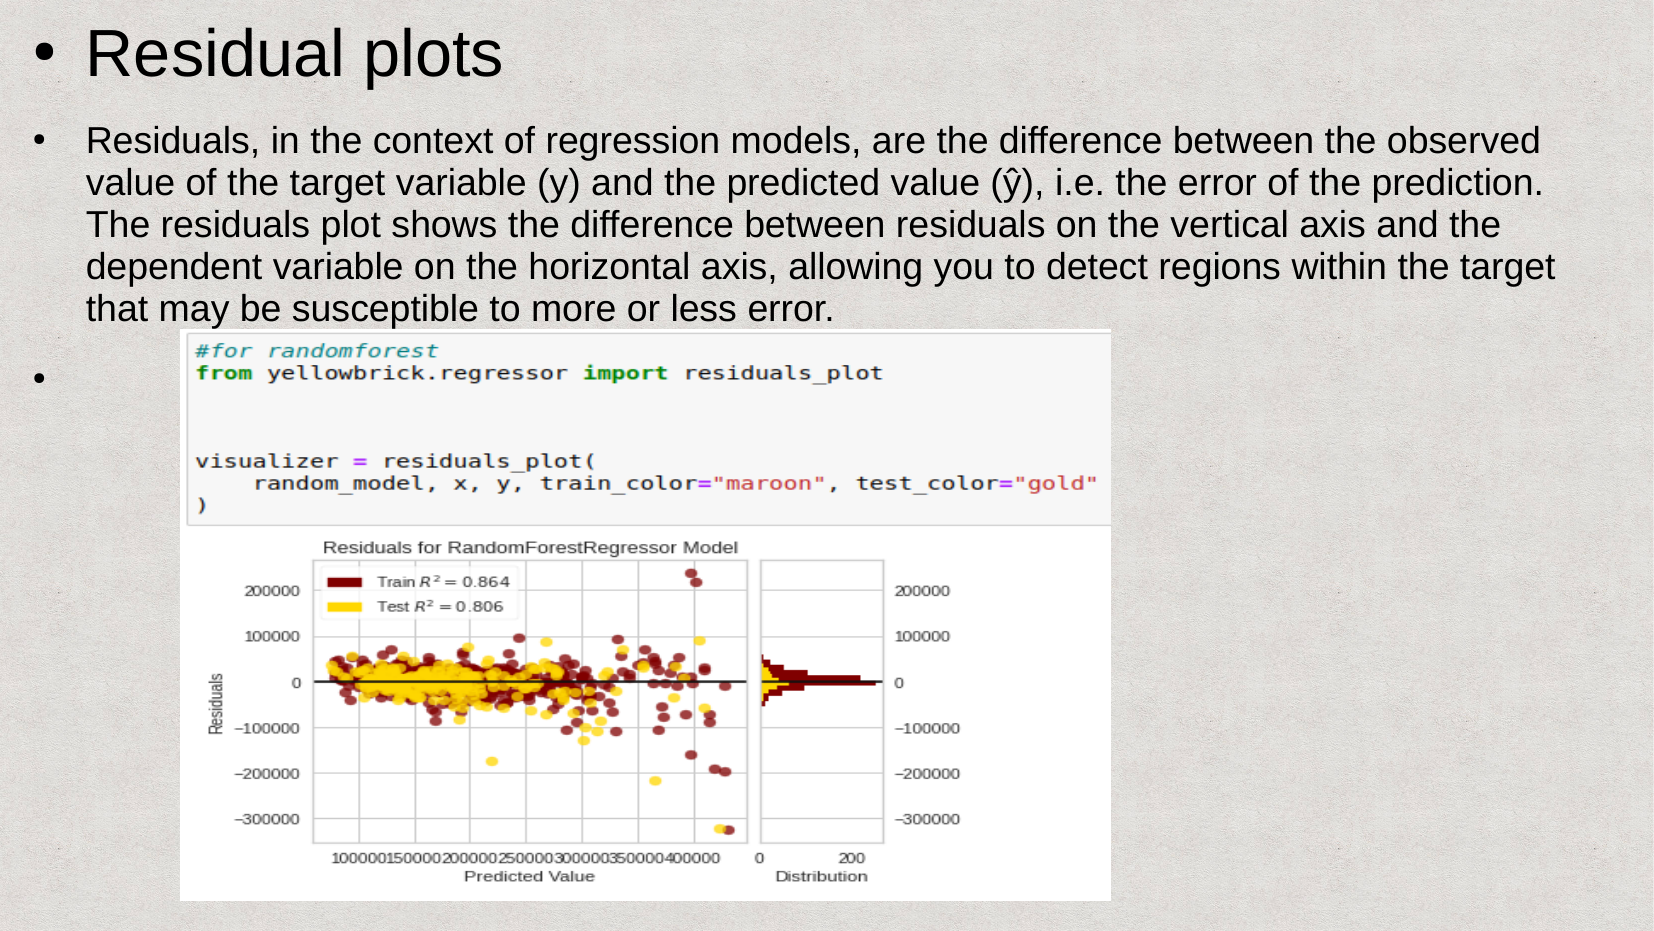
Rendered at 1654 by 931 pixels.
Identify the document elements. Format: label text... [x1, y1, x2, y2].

list Residual plots Residuals, in the context of regression models, are the difference between the observed value of the target variable (y) and the predicted value (ŷ), i.e. the error of the prediction. The residuals plot shows the difference between residuals on the vertical axis and the dependent variable on the horizontal axis, allowing you to detect regions within the target that may be susceptible to more or less error. [15, 15, 1591, 871]
picture [0, 0, 1654, 931]
